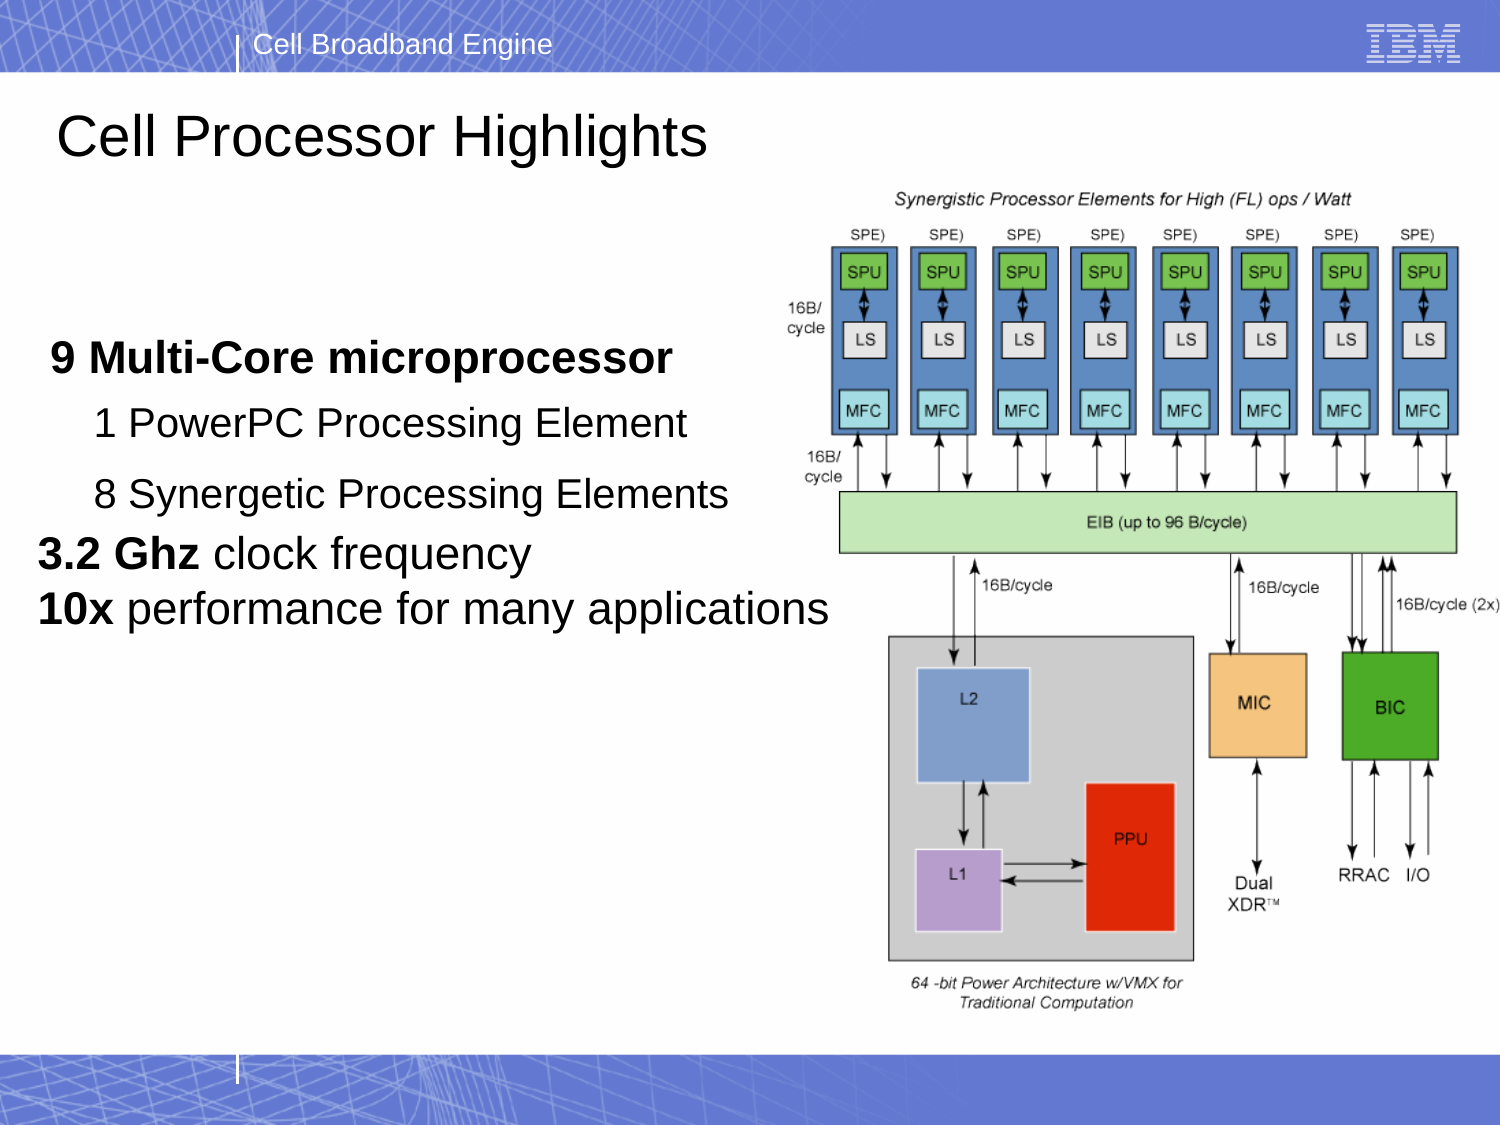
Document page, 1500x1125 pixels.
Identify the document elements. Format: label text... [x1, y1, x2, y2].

list 9 Multi-Core microprocessor 1 PowerPC Processing Element 8 Synergetic Processing Elements 3.2 Ghz clock frequency 10x performance for many applications [37, 328, 787, 788]
picture [787, 187, 1500, 1013]
picture [1366, 24, 1462, 63]
title Cell Processor Highlights [56, 97, 1410, 179]
